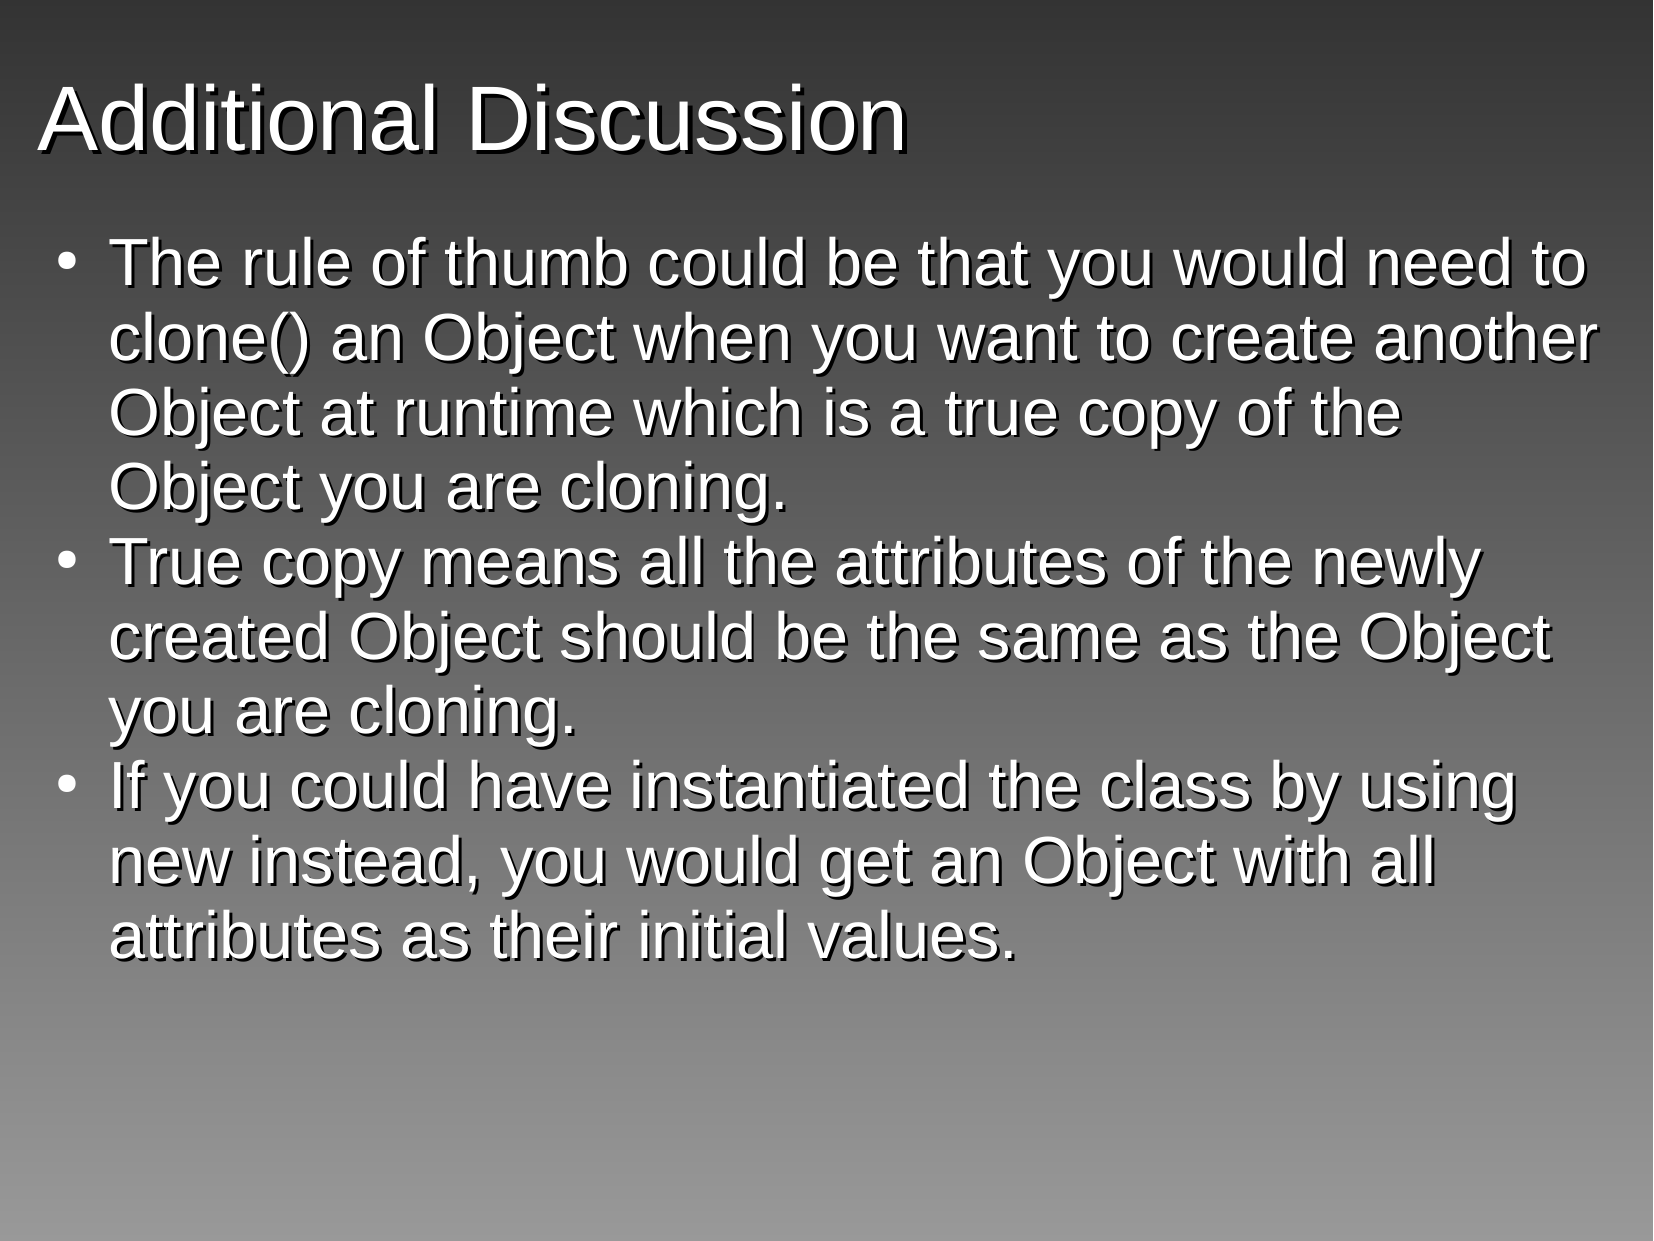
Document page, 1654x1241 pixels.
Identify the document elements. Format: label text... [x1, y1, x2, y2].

list The rule of thumb could be that you would need to clone() an Object when you want to create another Object at runtime which is a true copy of the Object you are cloning. True copy means all the attributes of the newly created Object should be the same as the Object you are cloning. If you could have instantiated the class by using new instead, you would get an Object with all attributes as their initial values. [37, 225, 1613, 1126]
title Additional Discussion [37, 56, 1613, 181]
